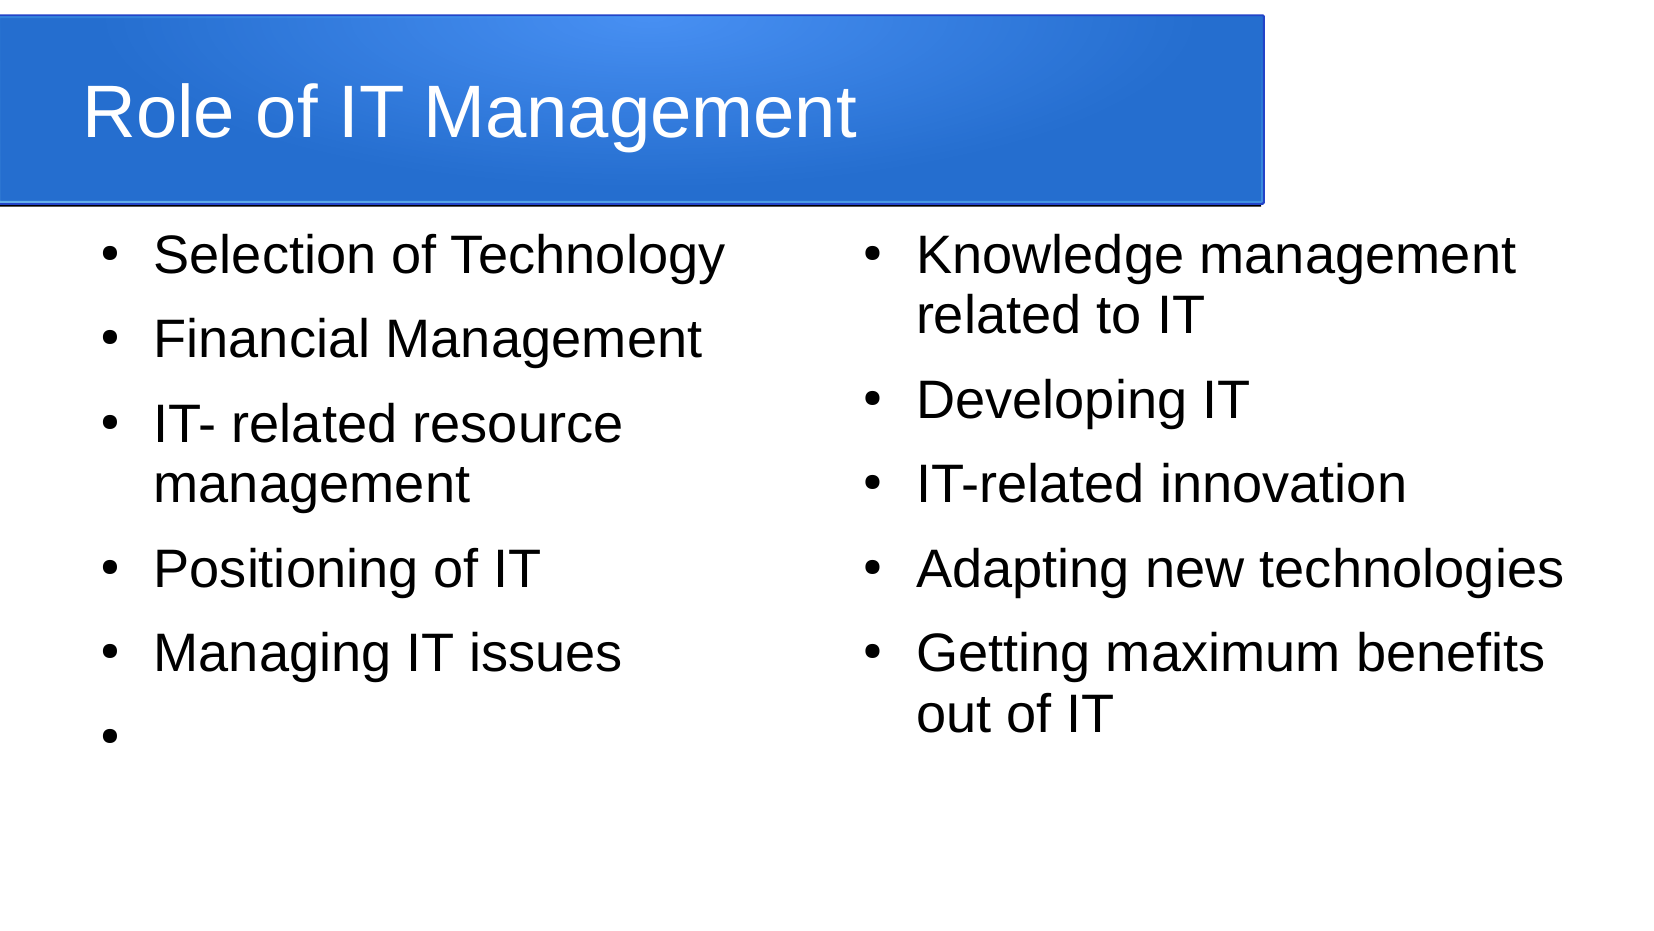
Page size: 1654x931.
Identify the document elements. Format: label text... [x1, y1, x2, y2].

list Knowledge management related to IT Developing IT IT-related innovation Adapting new technologies Getting maximum benefits out of IT [845, 224, 1572, 764]
list Selection of Technology Financial Management IT- related resource management Positioning of IT Managing IT issues [82, 224, 809, 764]
title Role of IT Management [82, 35, 1235, 189]
